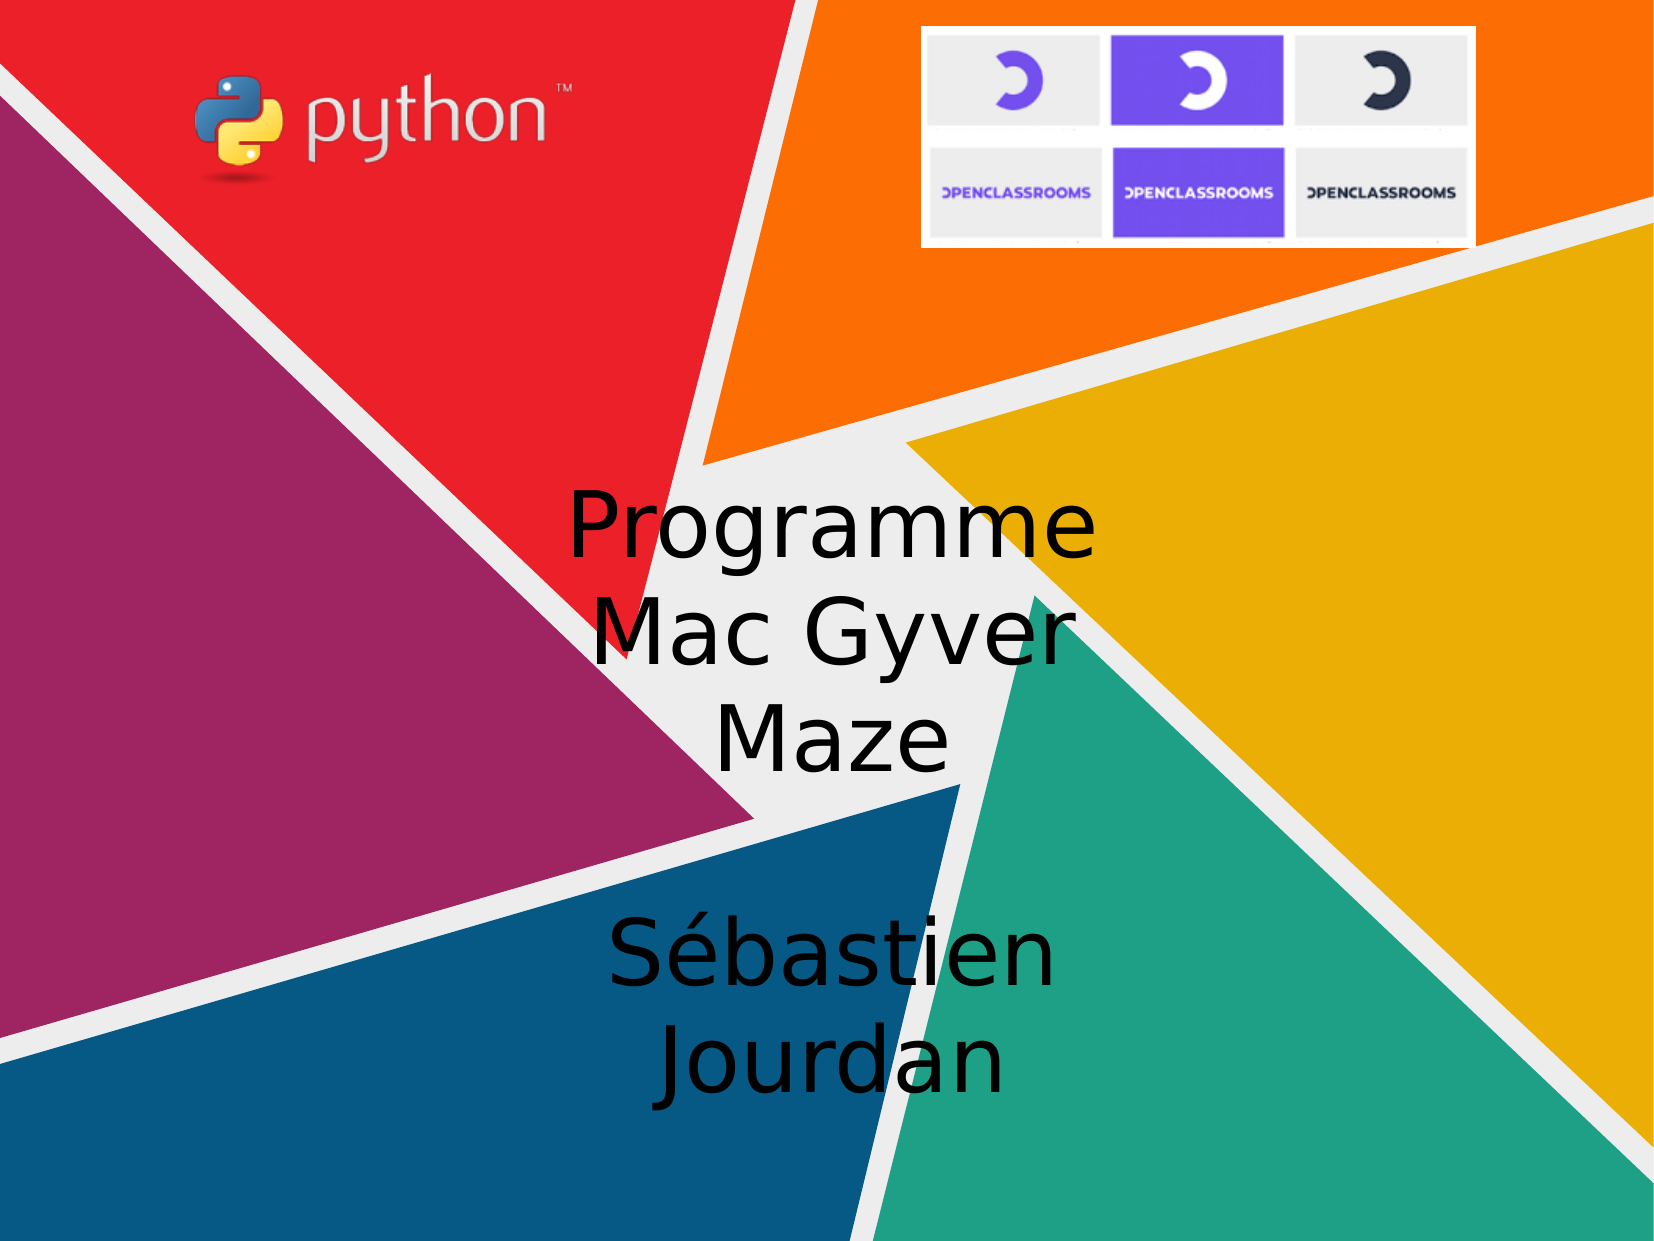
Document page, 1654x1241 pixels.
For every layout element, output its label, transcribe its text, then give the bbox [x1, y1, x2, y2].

picture [921, 26, 1476, 249]
picture [184, 60, 638, 189]
subtitle Programme Mac Gyver Maze Sébastien Jourdan [555, 472, 1111, 1115]
